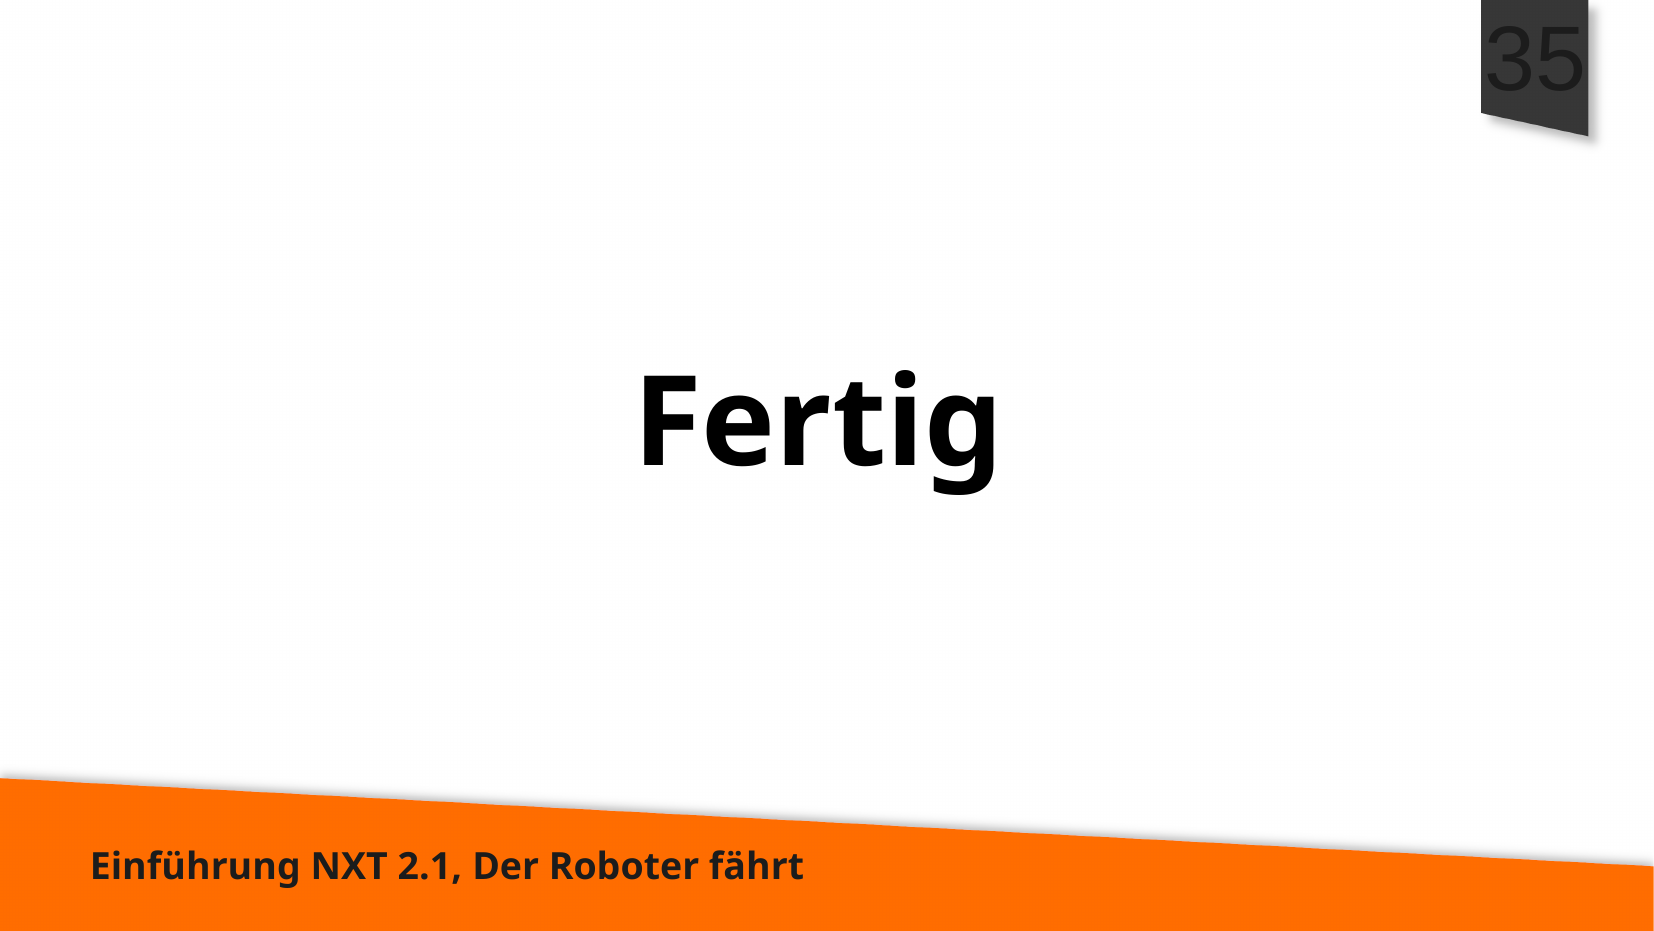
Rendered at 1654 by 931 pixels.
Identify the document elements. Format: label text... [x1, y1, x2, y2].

text_box Einführung NXT 2.1, Der Roboter fährt [75, 832, 1201, 901]
picture [0, 0, 1654, 931]
text_box 35 [1462, 0, 1609, 151]
title Fertig [75, 337, 1564, 497]
